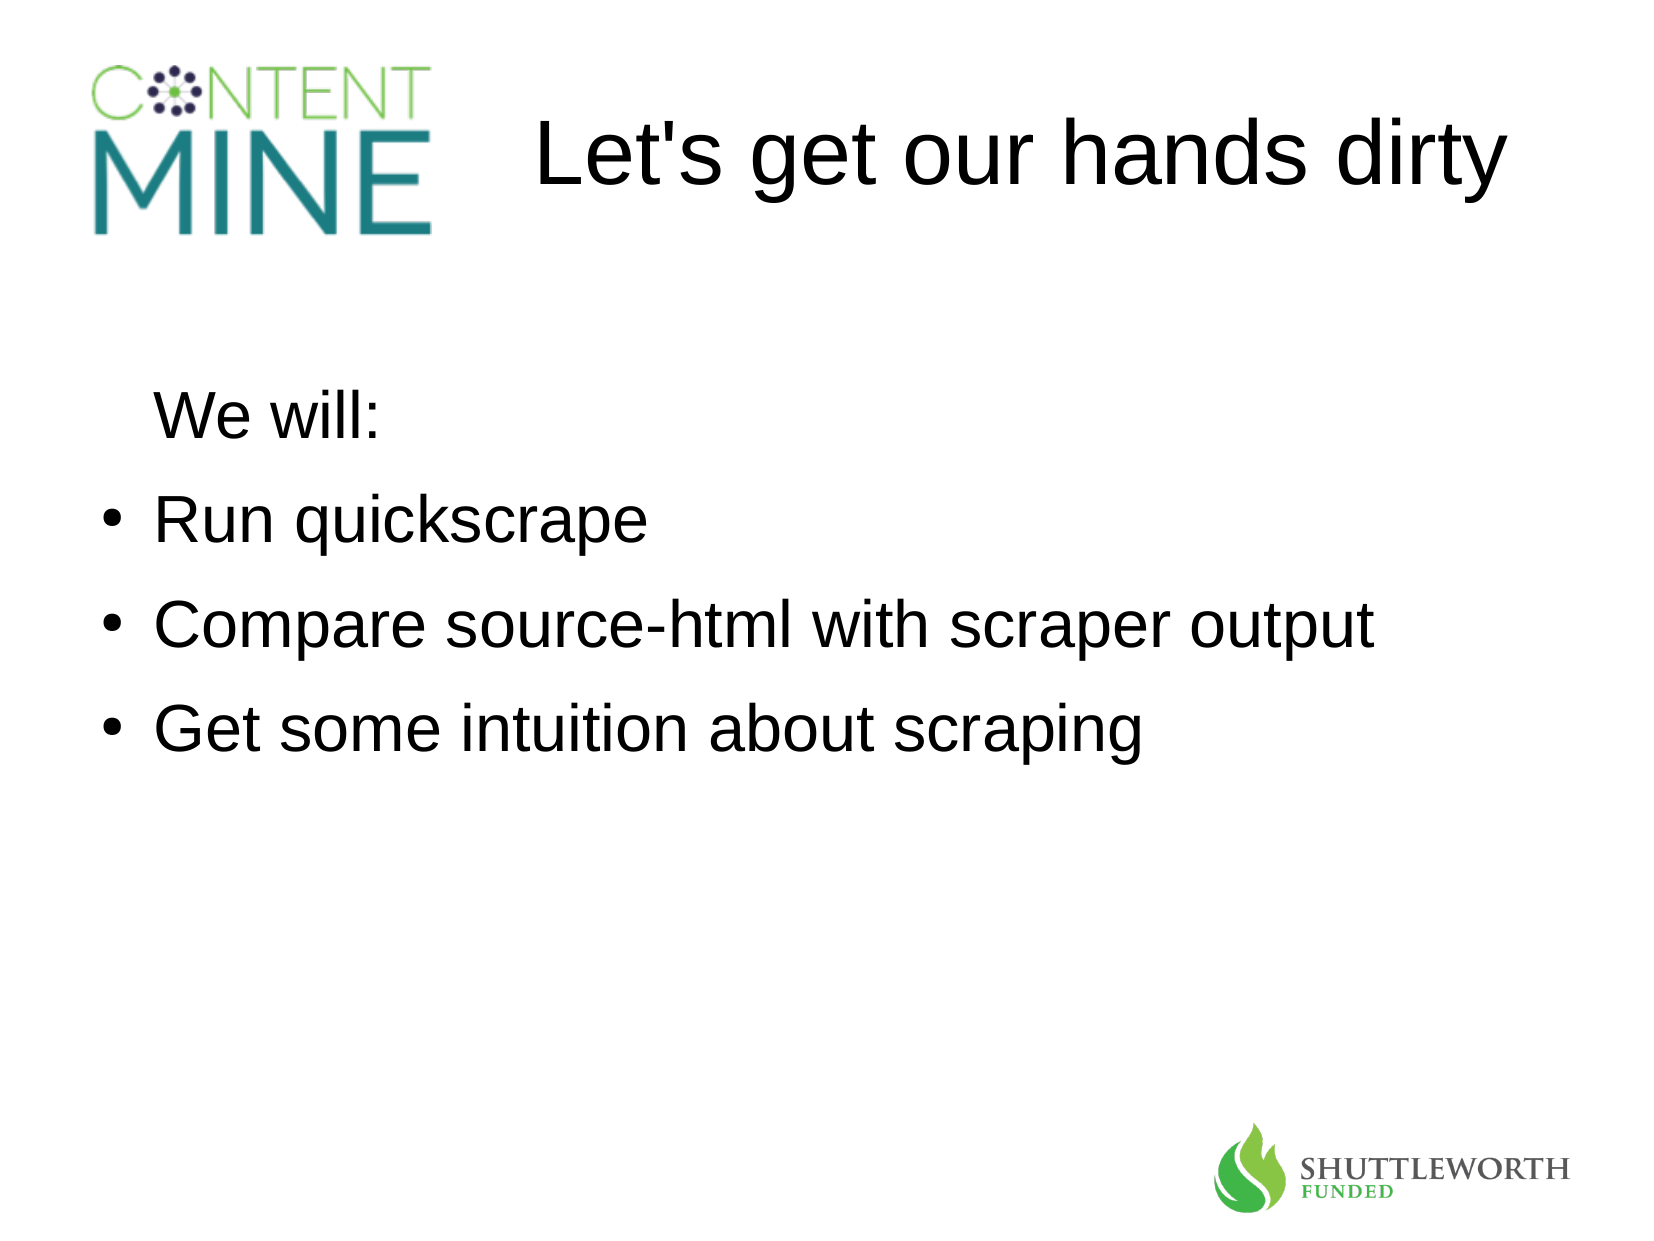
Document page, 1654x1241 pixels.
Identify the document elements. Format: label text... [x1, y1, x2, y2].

picture [1200, 1112, 1581, 1222]
picture [91, 64, 432, 236]
list We will: Run quickscrape Compare source-html with scraper output Get some intuition about scraping [82, 377, 1571, 1010]
title Let's get our hands dirty [472, 49, 1571, 257]
